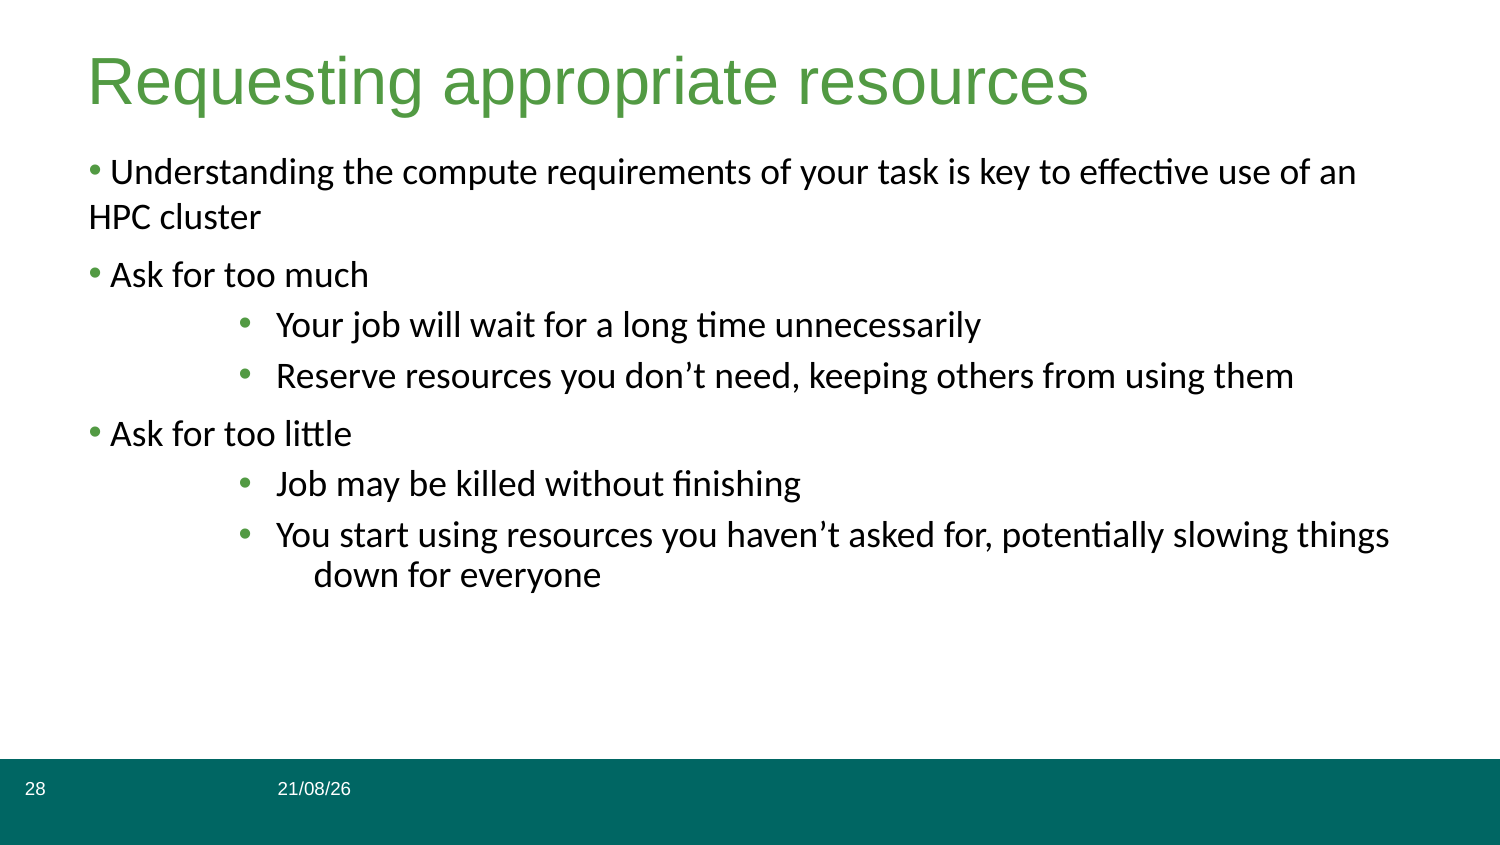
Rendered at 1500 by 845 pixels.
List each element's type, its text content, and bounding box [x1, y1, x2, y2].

text_box <number> [24, 776, 76, 799]
title Requesting appropriate resources [87, 37, 1426, 132]
list Understanding the compute requirements of your task is key to effective use of an HPC cluster Ask for too much Your job will wait for a long time unnecessarily Reserve resources you don’t need, keeping others from using them Ask for too little Job may be killed without finishing You start using resources you haven’t asked for, potentially slowing things down for everyone [88, 147, 1427, 752]
text_box 05/05/18 [277, 776, 553, 799]
